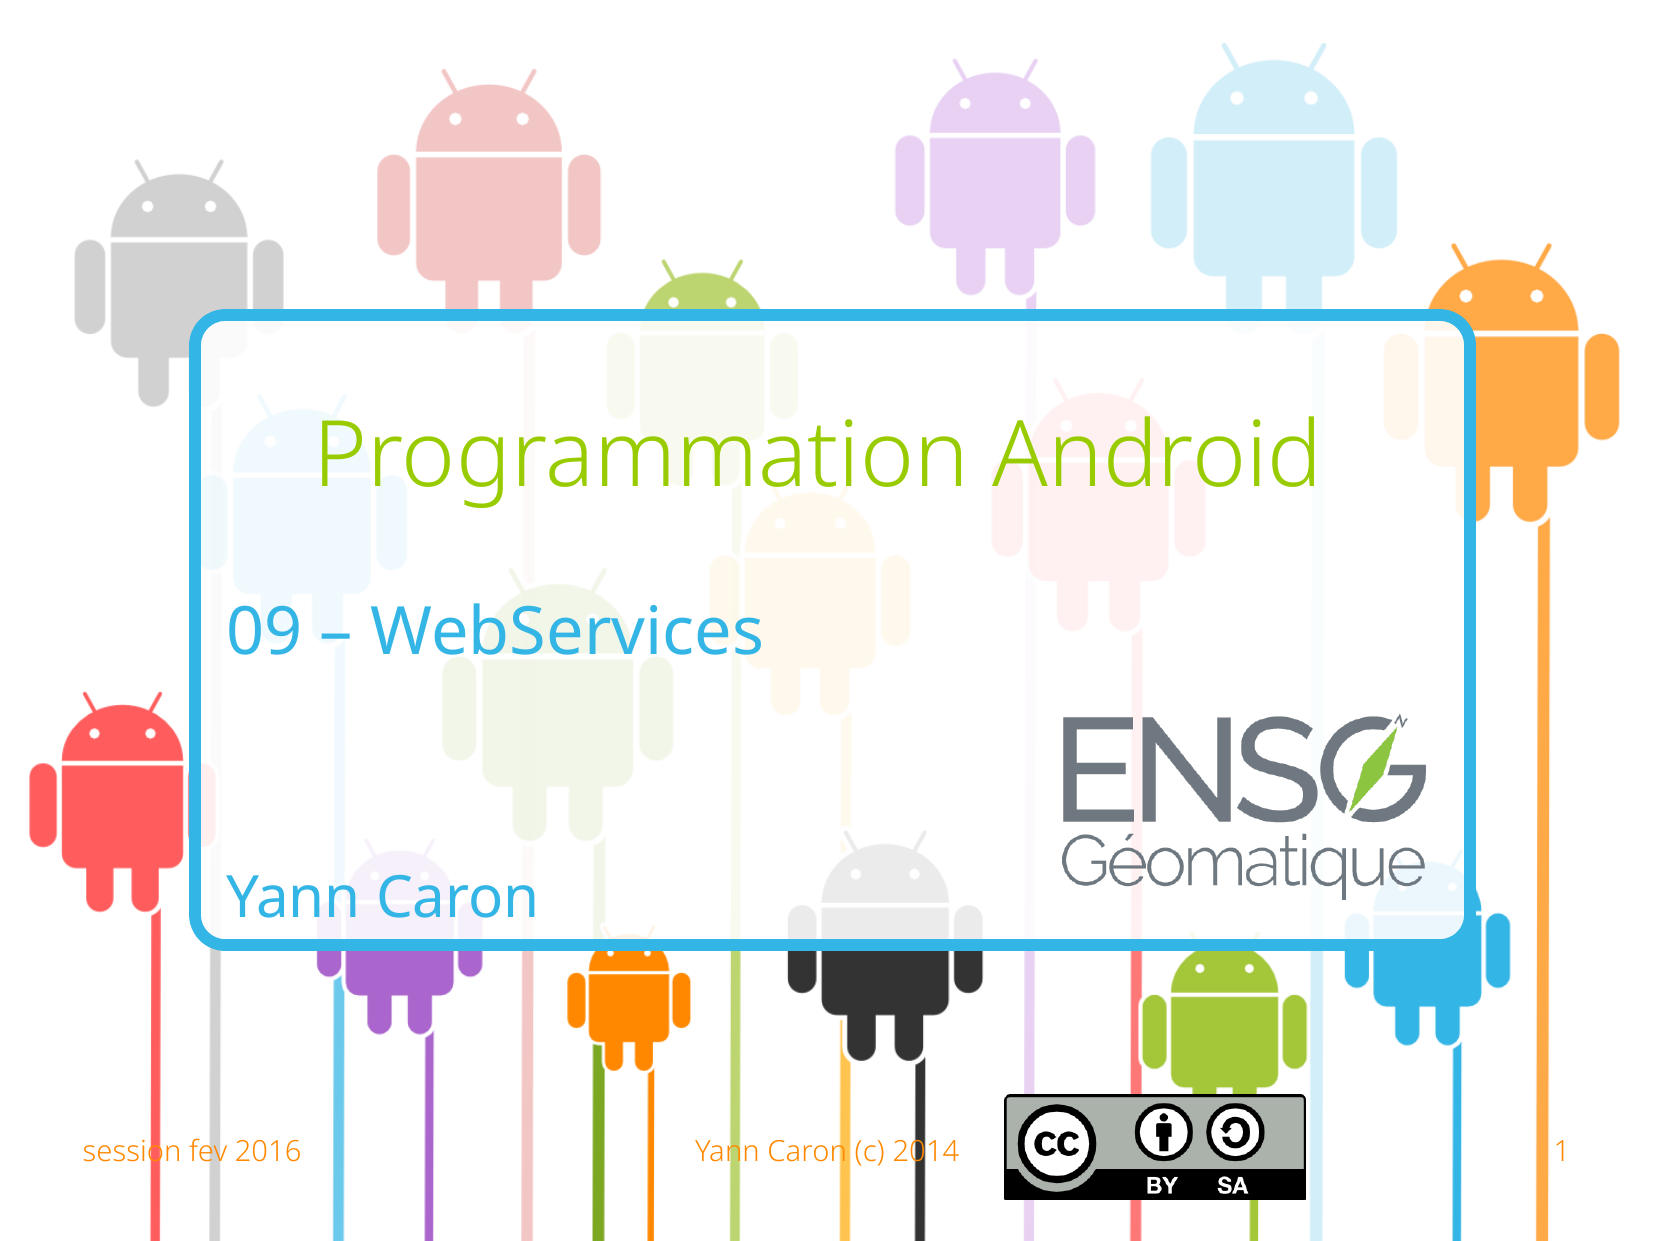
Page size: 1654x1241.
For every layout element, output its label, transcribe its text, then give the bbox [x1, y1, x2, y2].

text_box 09 – WebServices Yann Caron [225, 585, 1111, 933]
text_box [199, 315, 1466, 330]
text_box [195, 573, 1471, 946]
title Programmation Android [75, 330, 1563, 573]
picture [16, 9, 1637, 1241]
